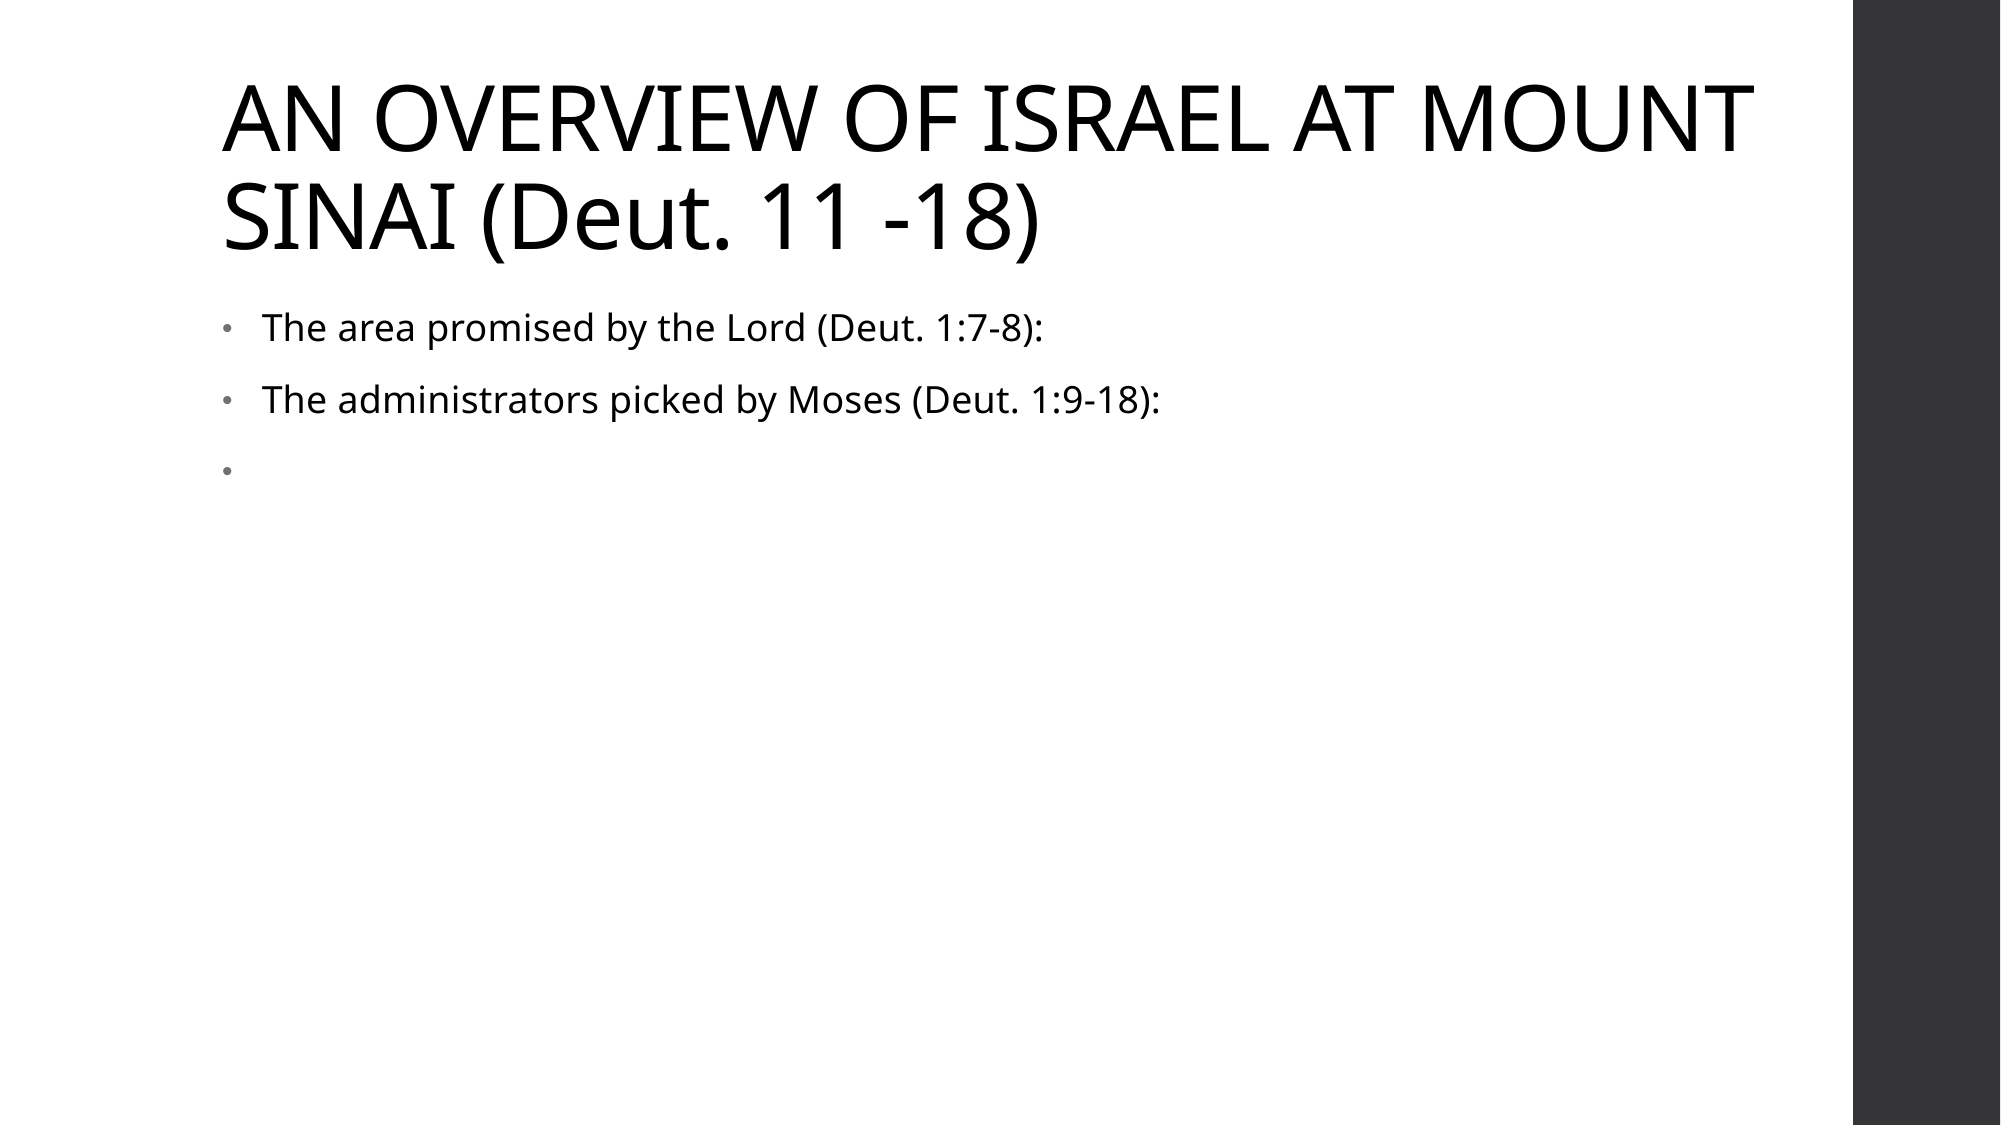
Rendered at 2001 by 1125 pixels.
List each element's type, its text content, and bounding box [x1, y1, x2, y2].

title AN OVERVIEW OF ISRAEL AT MOUNT SINAI (Deut. 11 -18) [206, 60, 1797, 278]
list The area promised by the Lord (Deut. 1:7-8): The administrators picked by Moses (Deut. 1:9-18): [206, 299, 1617, 1014]
